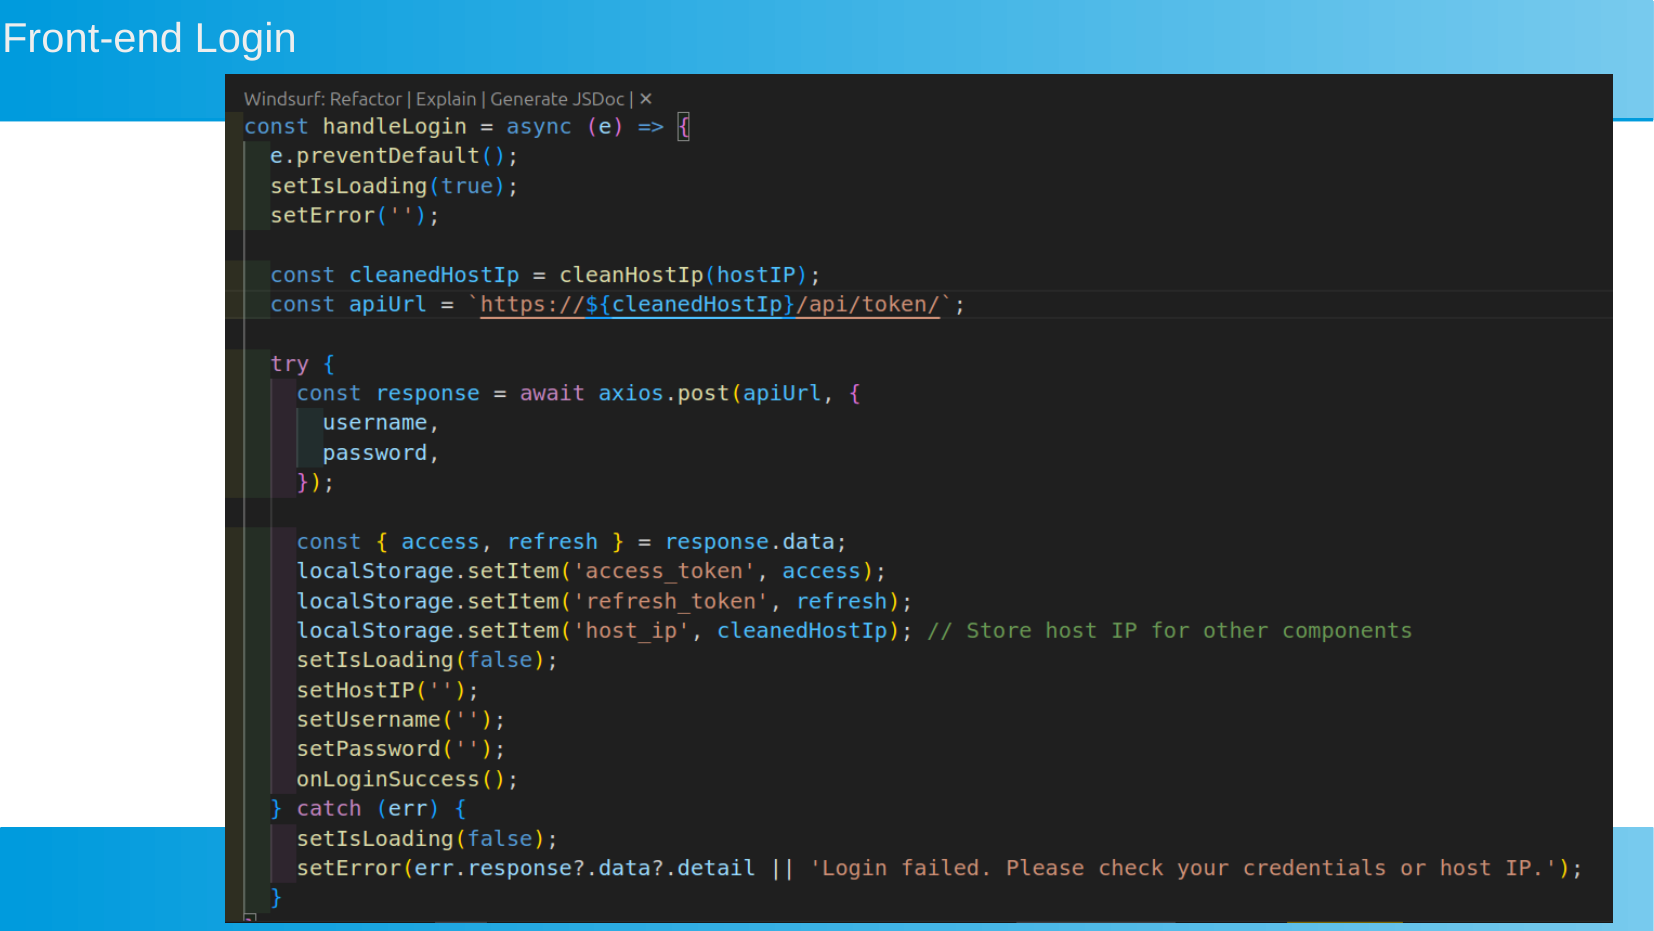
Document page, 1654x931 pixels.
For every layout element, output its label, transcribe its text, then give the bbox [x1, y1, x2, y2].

title Front-end Login [2, 0, 1538, 76]
picture [225, 74, 1613, 923]
